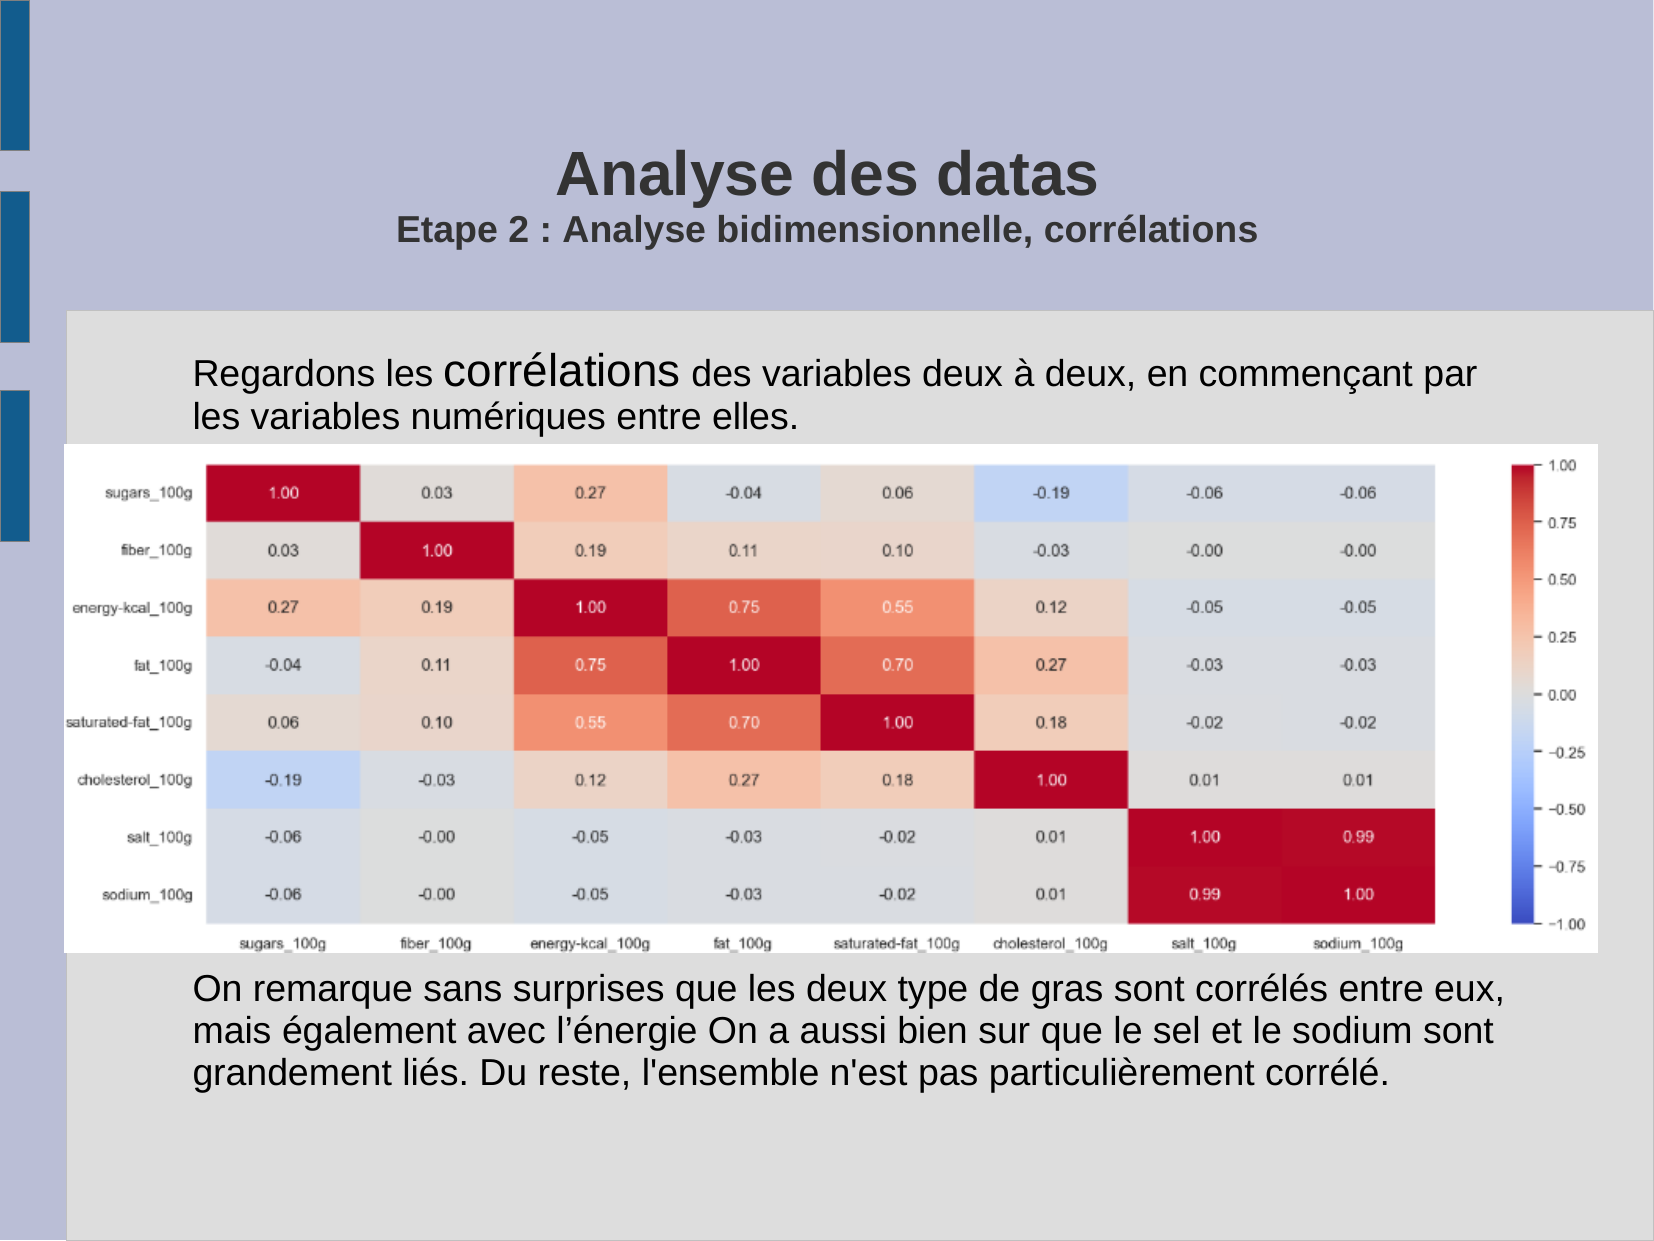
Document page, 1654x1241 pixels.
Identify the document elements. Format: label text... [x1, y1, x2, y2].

list On remarque sans surprises que les deux type de gras sont corrélés entre eux, mais également avec l’énergie On a aussi bien sur que le sel et le sodium sont grandement liés. Du reste, l'ensemble n'est pas particulièrement corrélé. [121, 953, 1534, 1126]
picture [64, 444, 1598, 953]
list Regardons les corrélations des variables deux à deux, en commençant par les variables numériques entre elles. [121, 344, 1534, 444]
title Analyse des datas Etape 2 : Analyse bidimensionnelle, corrélations [121, 91, 1534, 299]
